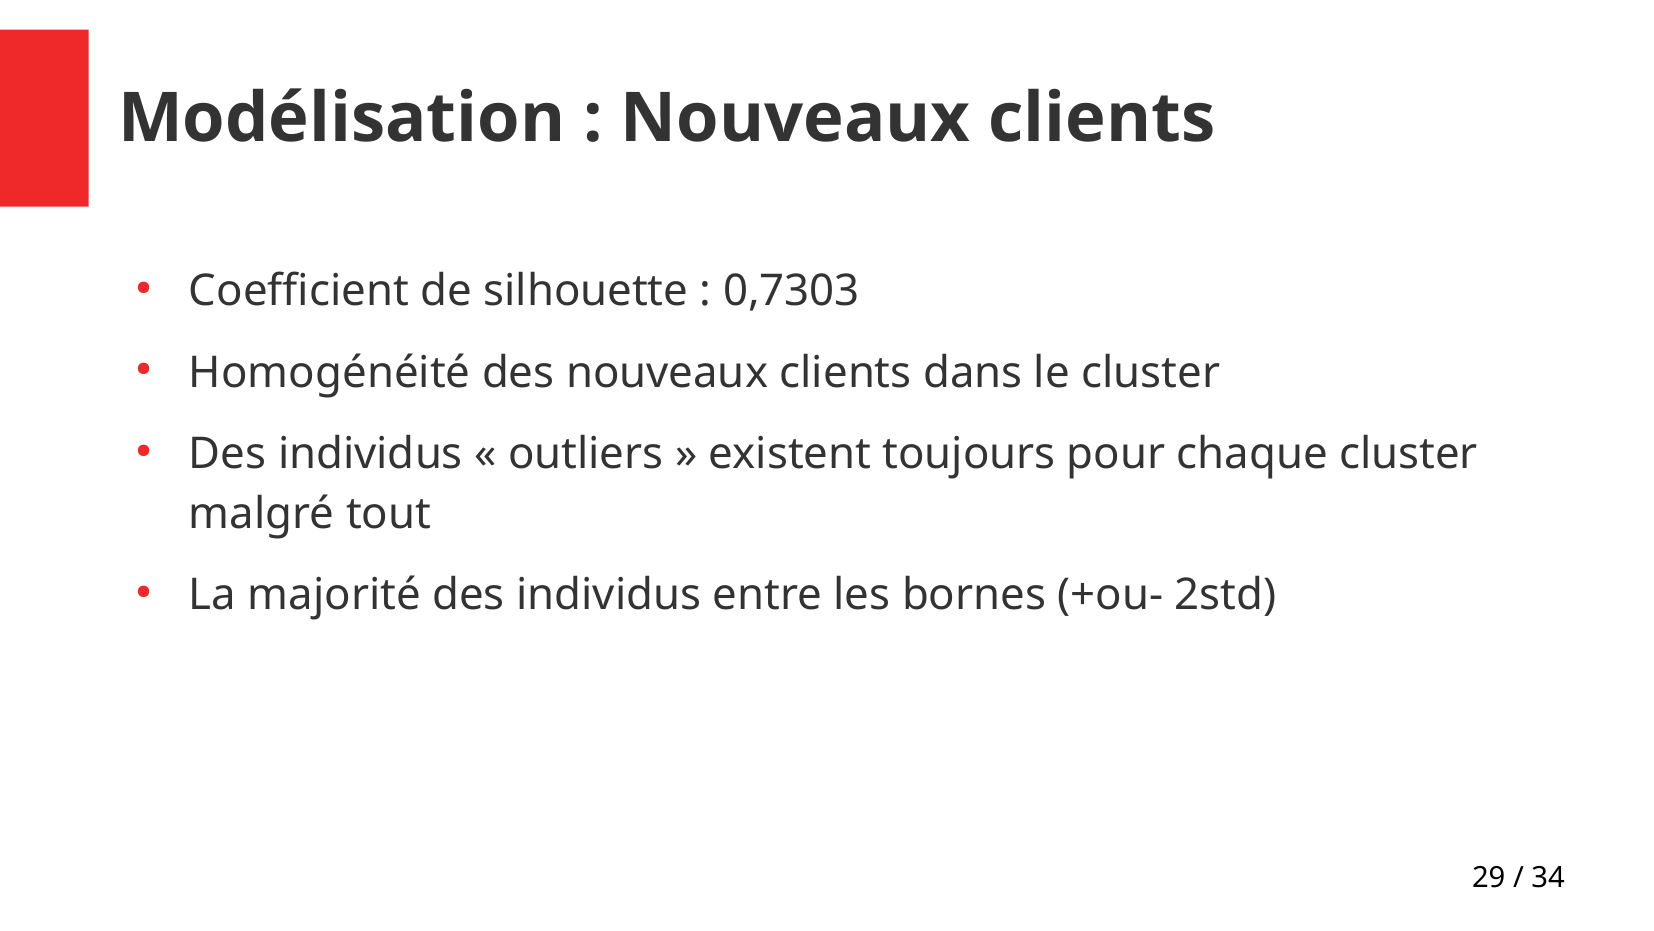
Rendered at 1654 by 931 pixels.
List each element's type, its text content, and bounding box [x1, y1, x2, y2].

title Modélisation : Nouveaux clients [118, 37, 1571, 193]
list Coefficient de silhouette : 0,7303 Homogénéité des nouveaux clients dans le cluster Des individus « outliers » existent toujours pour chaque cluster malgré tout La majorité des individus entre les bornes (+ou- 2std) [118, 177, 1536, 798]
